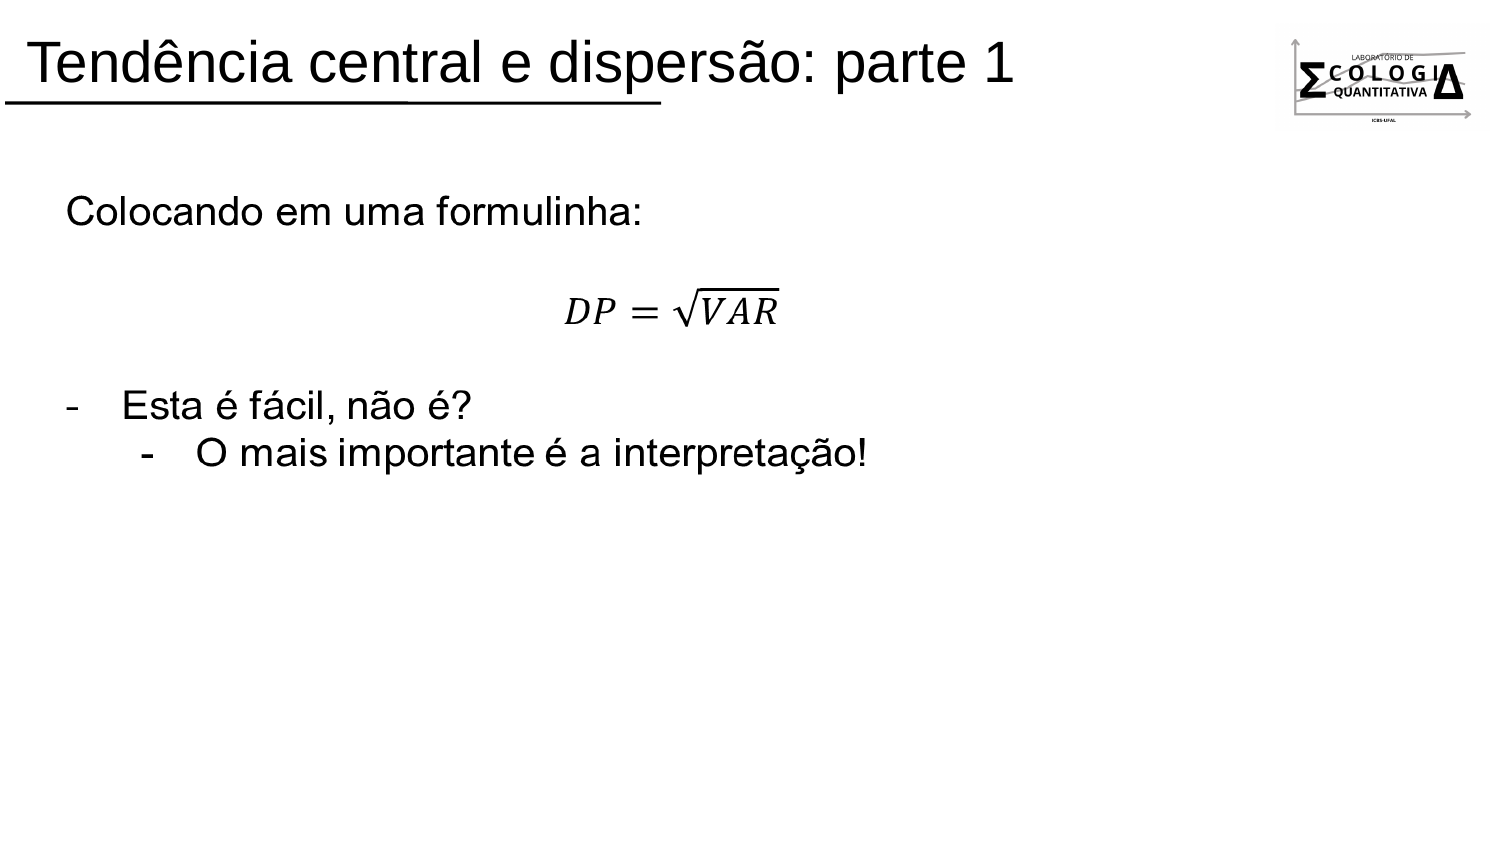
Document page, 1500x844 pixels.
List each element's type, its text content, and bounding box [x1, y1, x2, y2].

picture [1275, 23, 1490, 131]
text_box Tendência central e dispersão: parte 1 [11, 9, 1210, 117]
text_box [40, 174, 1290, 499]
